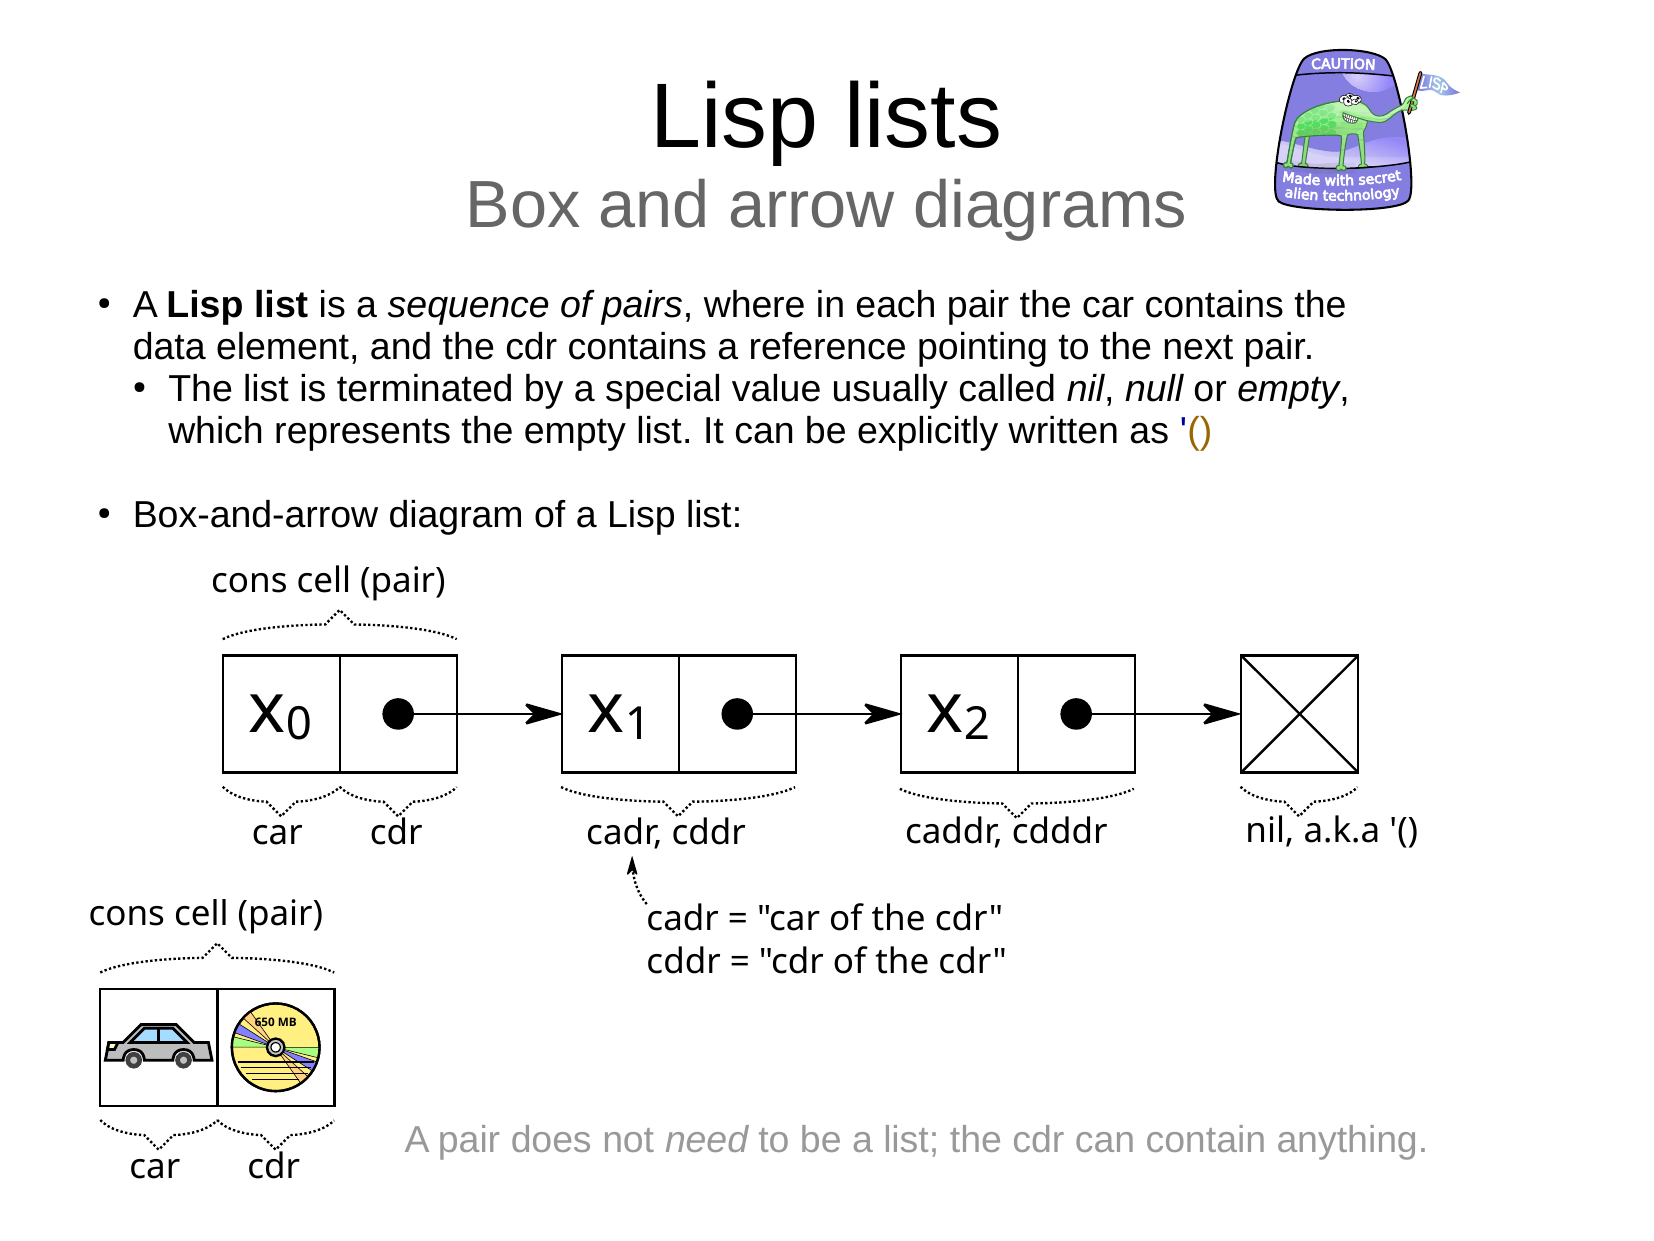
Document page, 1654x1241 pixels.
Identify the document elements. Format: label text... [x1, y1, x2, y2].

text_box A pair does not need to be a list; the cdr can contain anything. [389, 1111, 1444, 1168]
text_box A Lisp list is a sequence of pairs, where in each pair the car contains the data element, and the cdr contains a reference pointing to the next pair. The list is terminated by a special value usually called nil, null or empty, which represents the empty list. It can be explicitly written as '() Box-and-arrow diagram of a Lisp list: [82, 275, 1561, 1215]
title Lisp lists Box and arrow diagrams [82, 49, 1571, 257]
picture [90, 565, 1441, 1179]
picture [1271, 46, 1463, 214]
